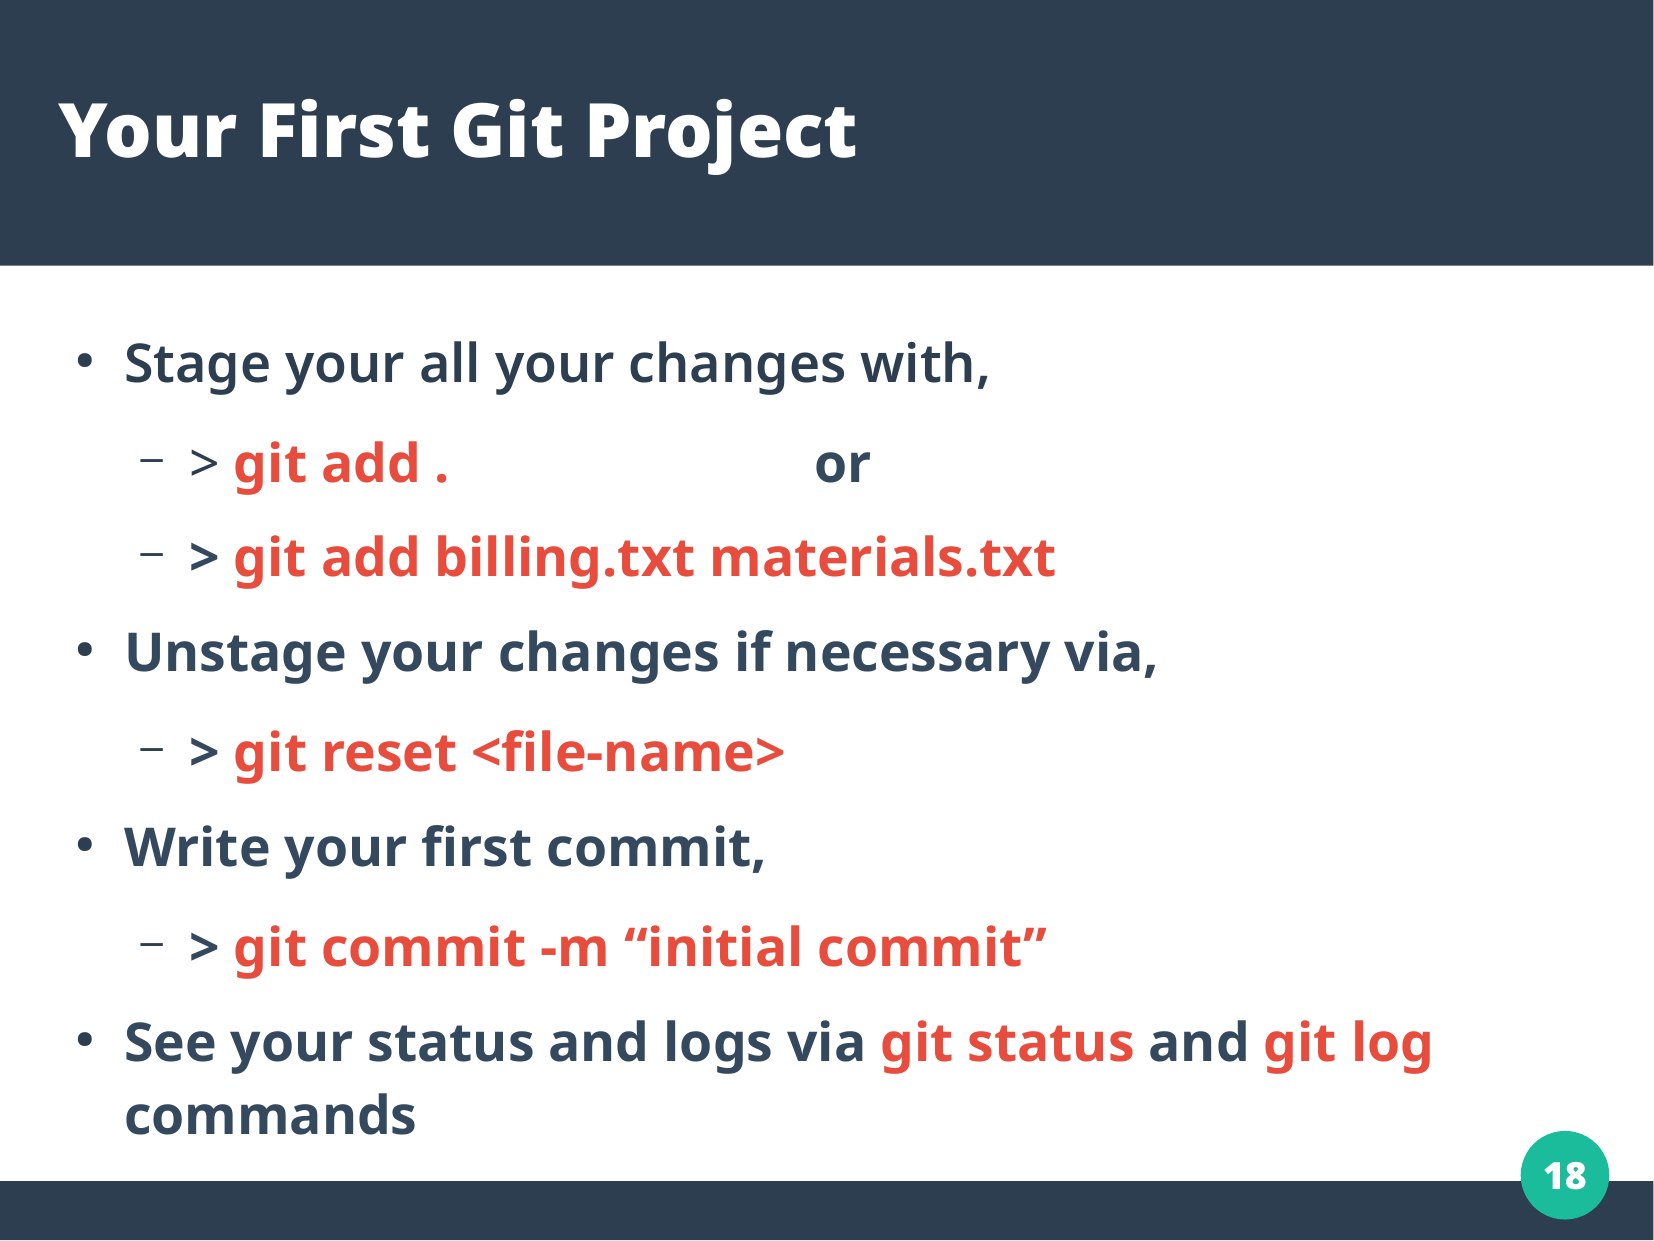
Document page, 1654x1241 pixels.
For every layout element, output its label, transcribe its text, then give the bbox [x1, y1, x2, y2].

list Stage your all your changes with, > git add . or > git add billing.txt materials.txt Unstage your changes if necessary via, > git reset <file-name> Write your first commit, > git commit -m “initial commit” See your status and logs via git status and git log commands [59, 324, 1595, 1152]
title Your First Git Project [59, 49, 1595, 207]
